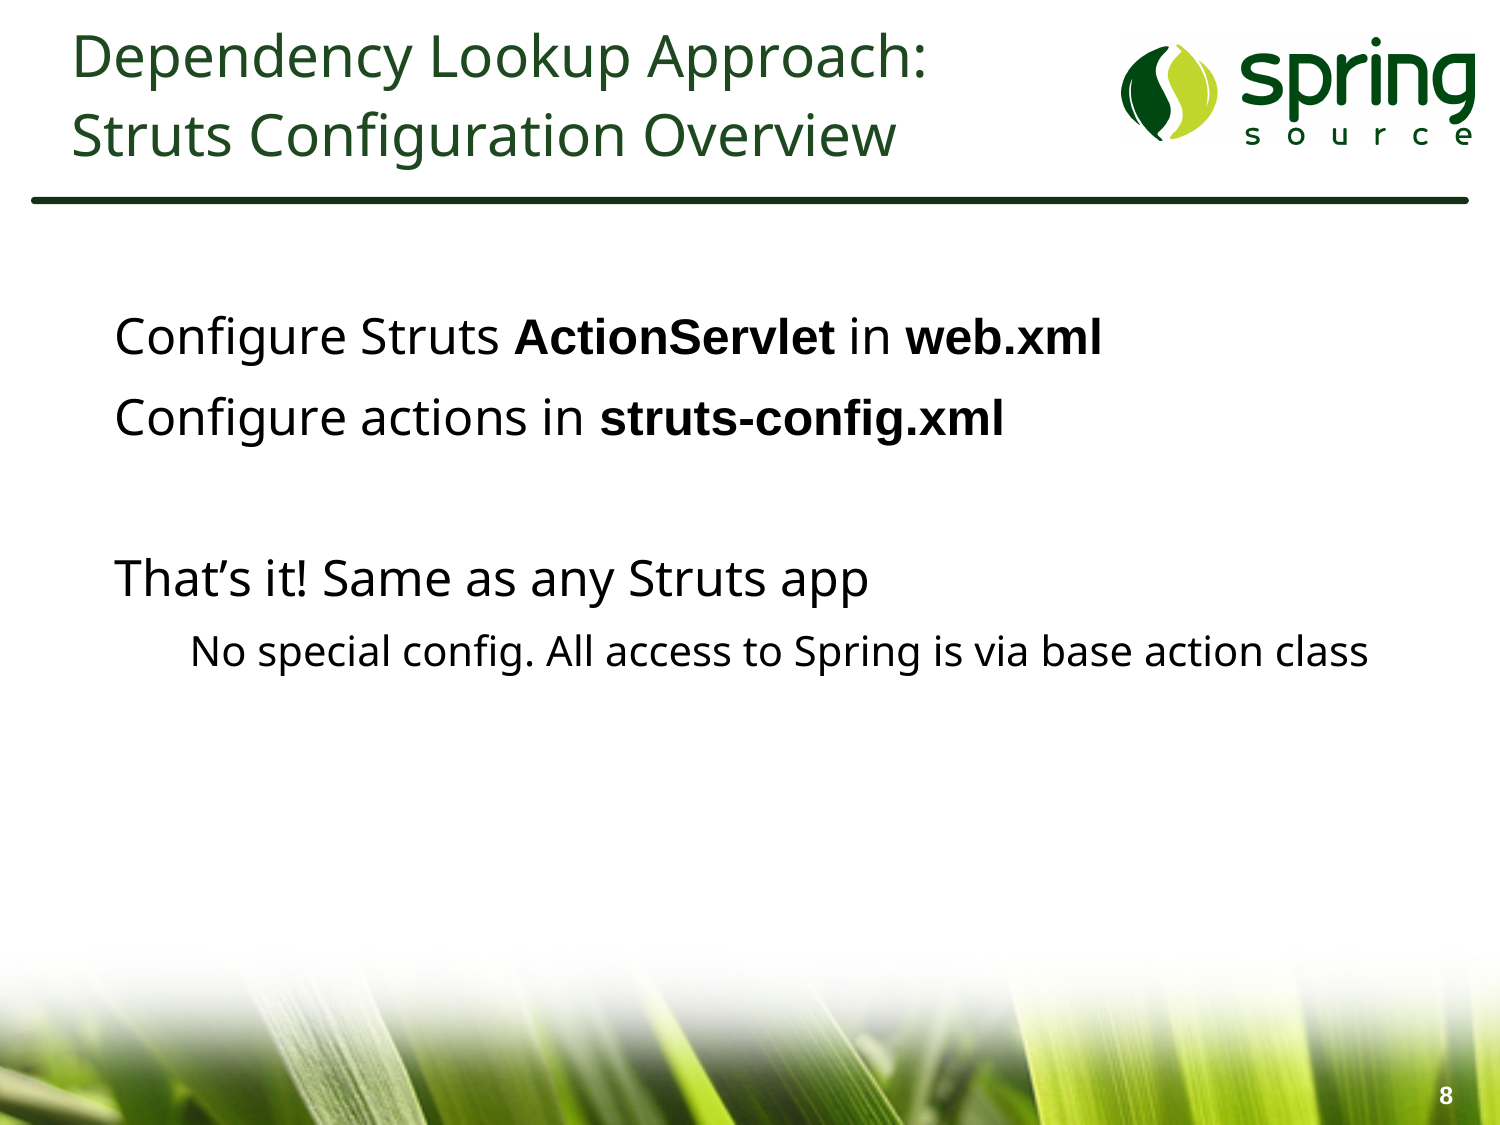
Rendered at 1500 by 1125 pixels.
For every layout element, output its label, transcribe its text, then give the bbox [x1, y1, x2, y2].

picture [1121, 37, 1475, 145]
picture [0, 944, 1500, 1125]
list Configure Struts ActionServlet in web.xml Configure actions in struts-config.xml That’s it! Same as any Struts app No special config. All access to Spring is via base action class [99, 212, 1391, 876]
title Dependency Lookup Approach: Struts Configuration Overview [56, 13, 1089, 176]
